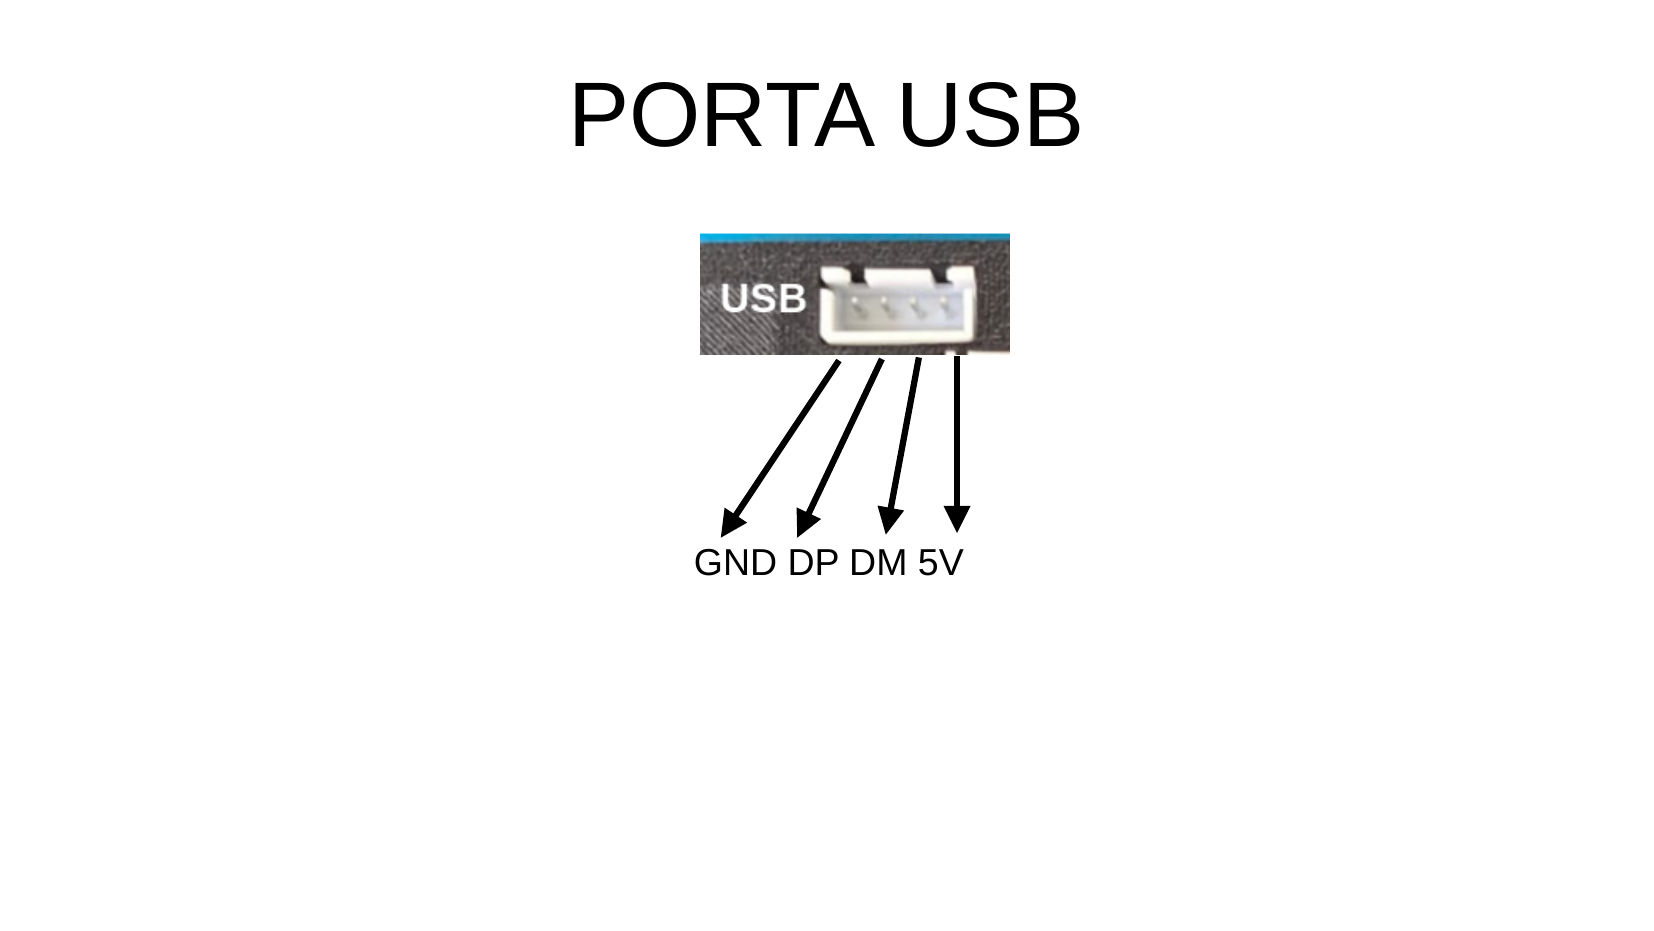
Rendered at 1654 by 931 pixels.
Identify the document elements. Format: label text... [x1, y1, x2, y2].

picture [700, 193, 1010, 355]
title PORTA USB [82, 37, 1571, 193]
text_box GND DP DM 5V [679, 533, 1182, 591]
